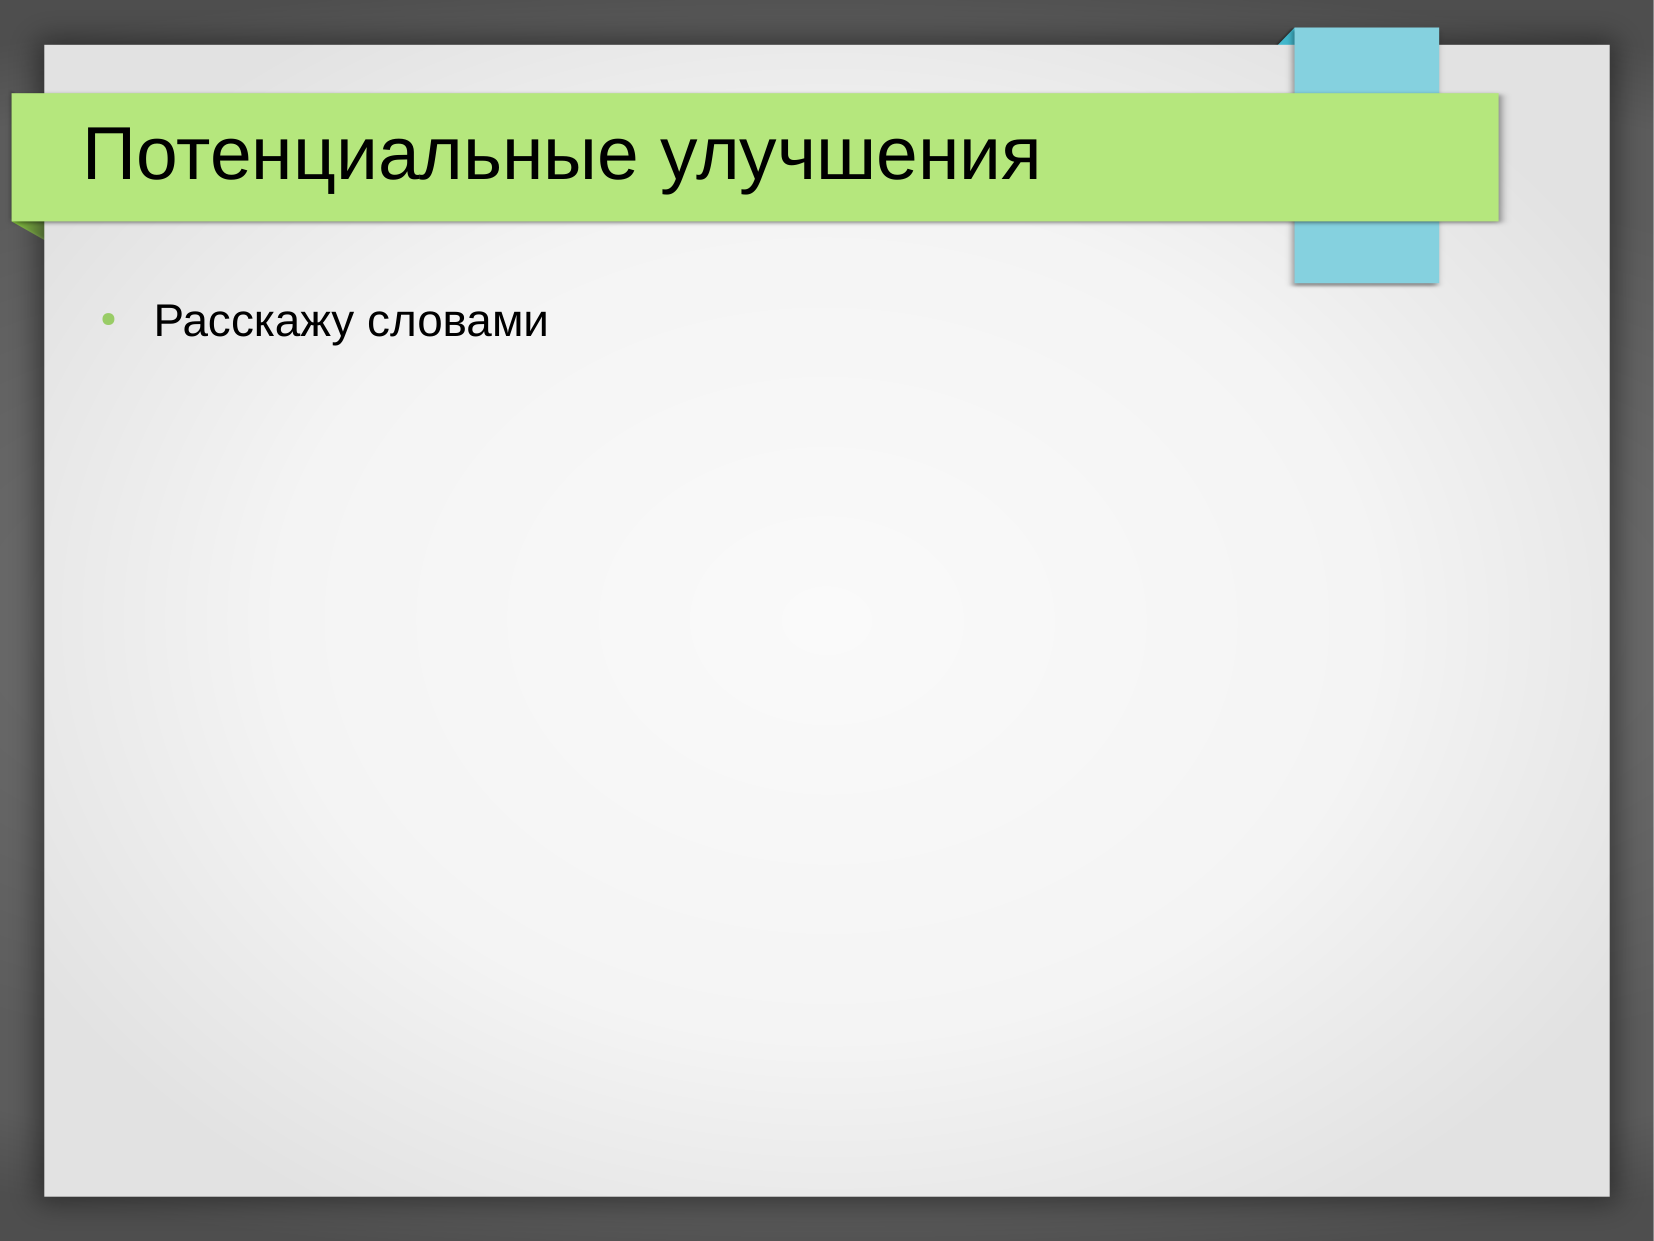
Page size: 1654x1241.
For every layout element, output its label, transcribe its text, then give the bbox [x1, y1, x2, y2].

picture [0, 0, 1654, 1241]
list Расскажу словами [82, 295, 1571, 1015]
title Потенциальные улучшения [82, 94, 1264, 213]
